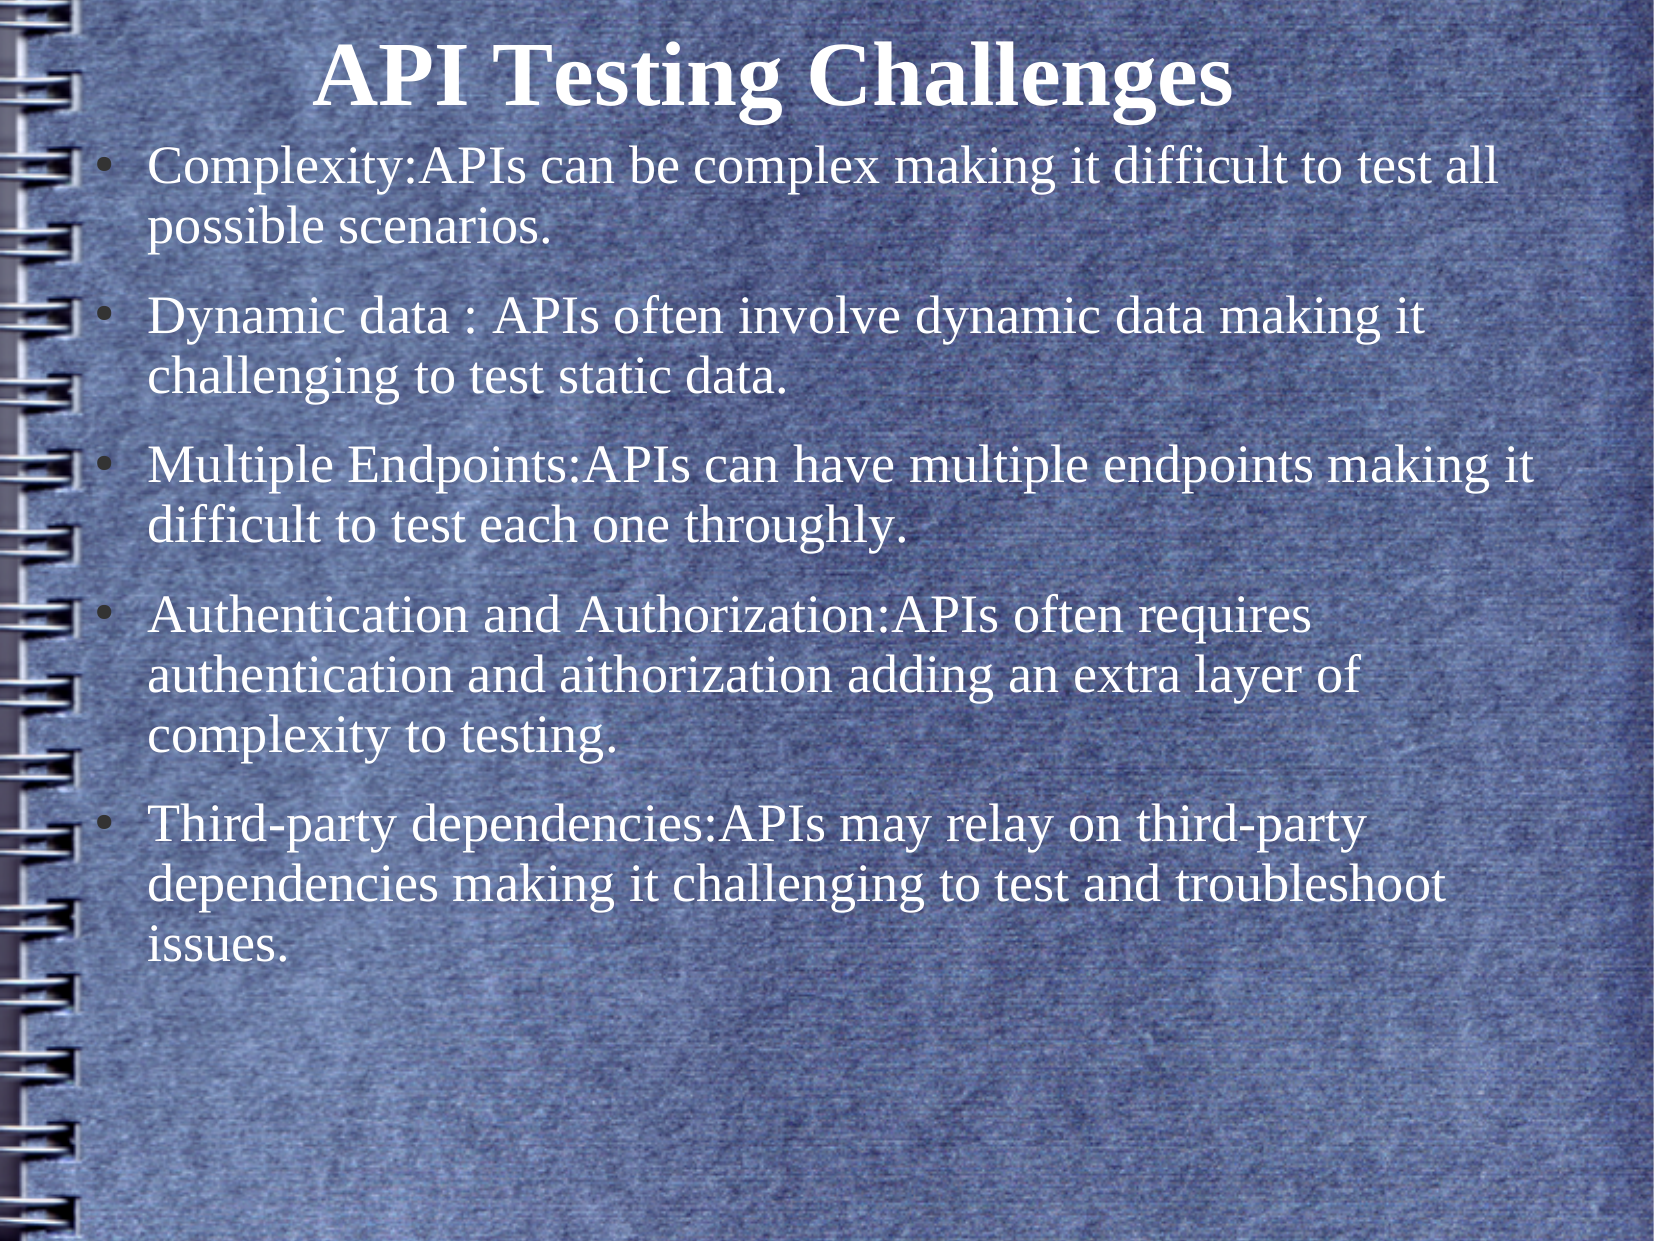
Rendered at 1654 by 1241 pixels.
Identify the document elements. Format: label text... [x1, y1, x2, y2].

title API Testing Challenges [29, 0, 1518, 178]
list Complexity:APIs can be complex making it difficult to test all possible scenarios. Dynamic data : APIs often involve dynamic data making it challenging to test static data. Multiple Endpoints:APIs can have multiple endpoints making it difficult to test each one throughly. Authentication and Authorization:APIs often requires authentication and aithorization adding an extra layer of complexity to testing. Third-party dependencies:APIs may relay on third-party dependencies making it challenging to test and troubleshoot issues. [76, 135, 1565, 986]
picture [0, 0, 1654, 1241]
